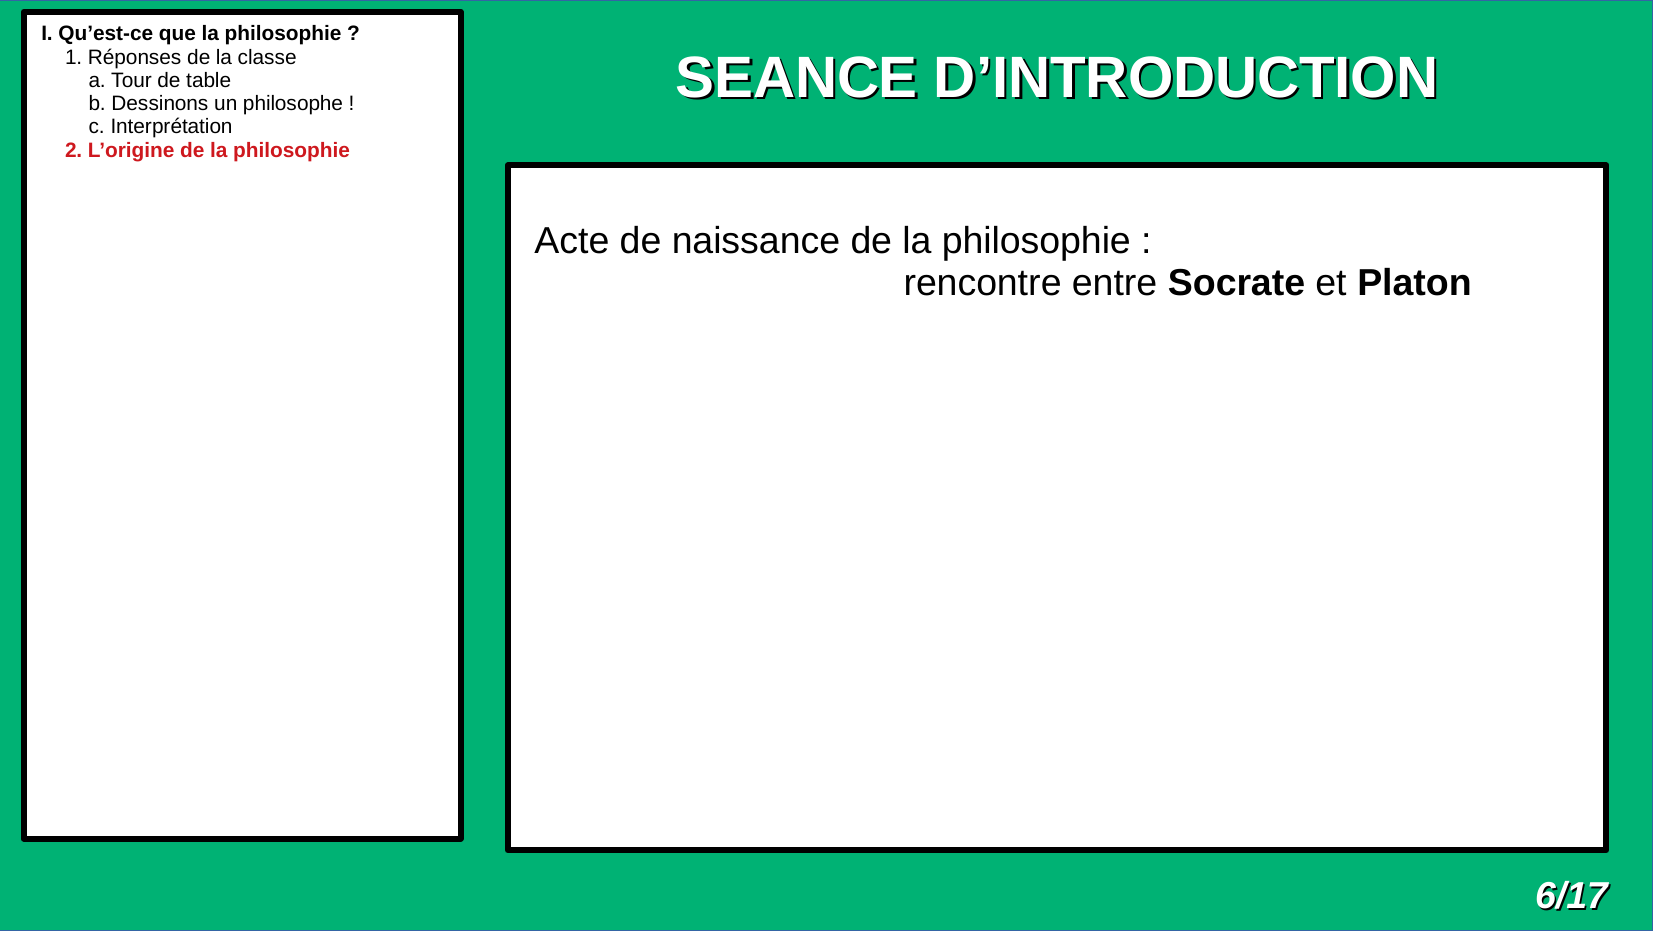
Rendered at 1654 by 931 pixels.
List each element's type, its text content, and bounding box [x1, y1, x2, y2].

text_box <numéro>/17 [1464, 867, 1623, 931]
text_box [0, 0, 1653, 931]
text_box I. Qu’est-ce que la philosophie ? 1. Réponses de la classe a. Tour de table b. Dessinons un philosophe ! c. Interprétation 2. L’origine de la philosophie [23, 11, 461, 839]
text_box SEANCE D’INTRODUCTION [507, 0, 1607, 154]
text_box Acte de naissance de la philosophie : rencontre entre Socrate et Platon [519, 212, 1524, 319]
